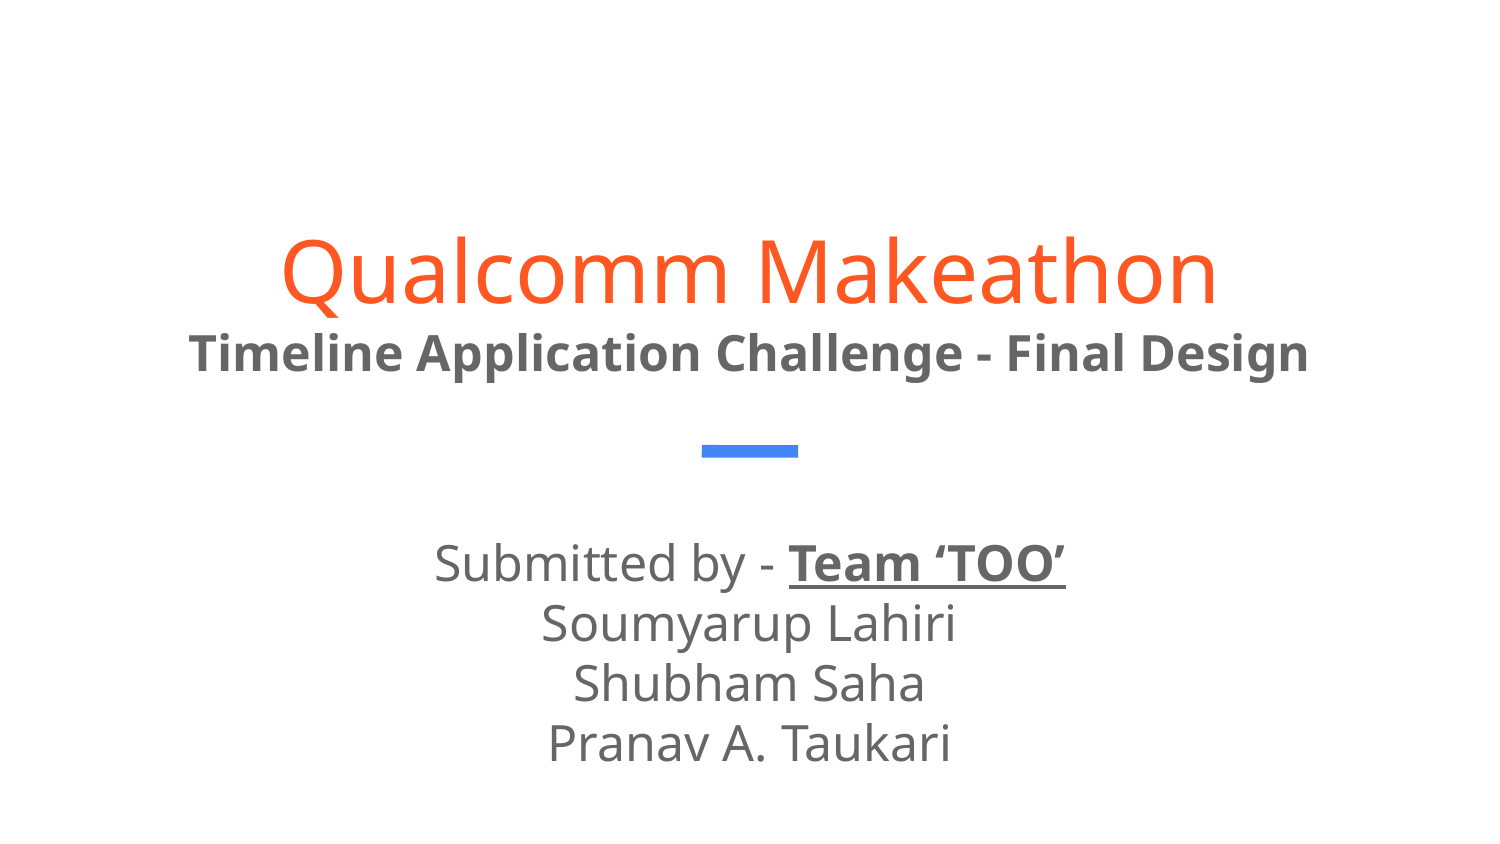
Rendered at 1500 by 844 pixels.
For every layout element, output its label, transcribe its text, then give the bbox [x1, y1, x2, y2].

subtitle Submitted by - Team ‘TOO’ Soumyarup Lahiri Shubham Saha Pranav A. Taukari [51, 456, 1449, 577]
title Qualcomm Makeathon Timeline Application Challenge - Final Design [51, 127, 1449, 456]
